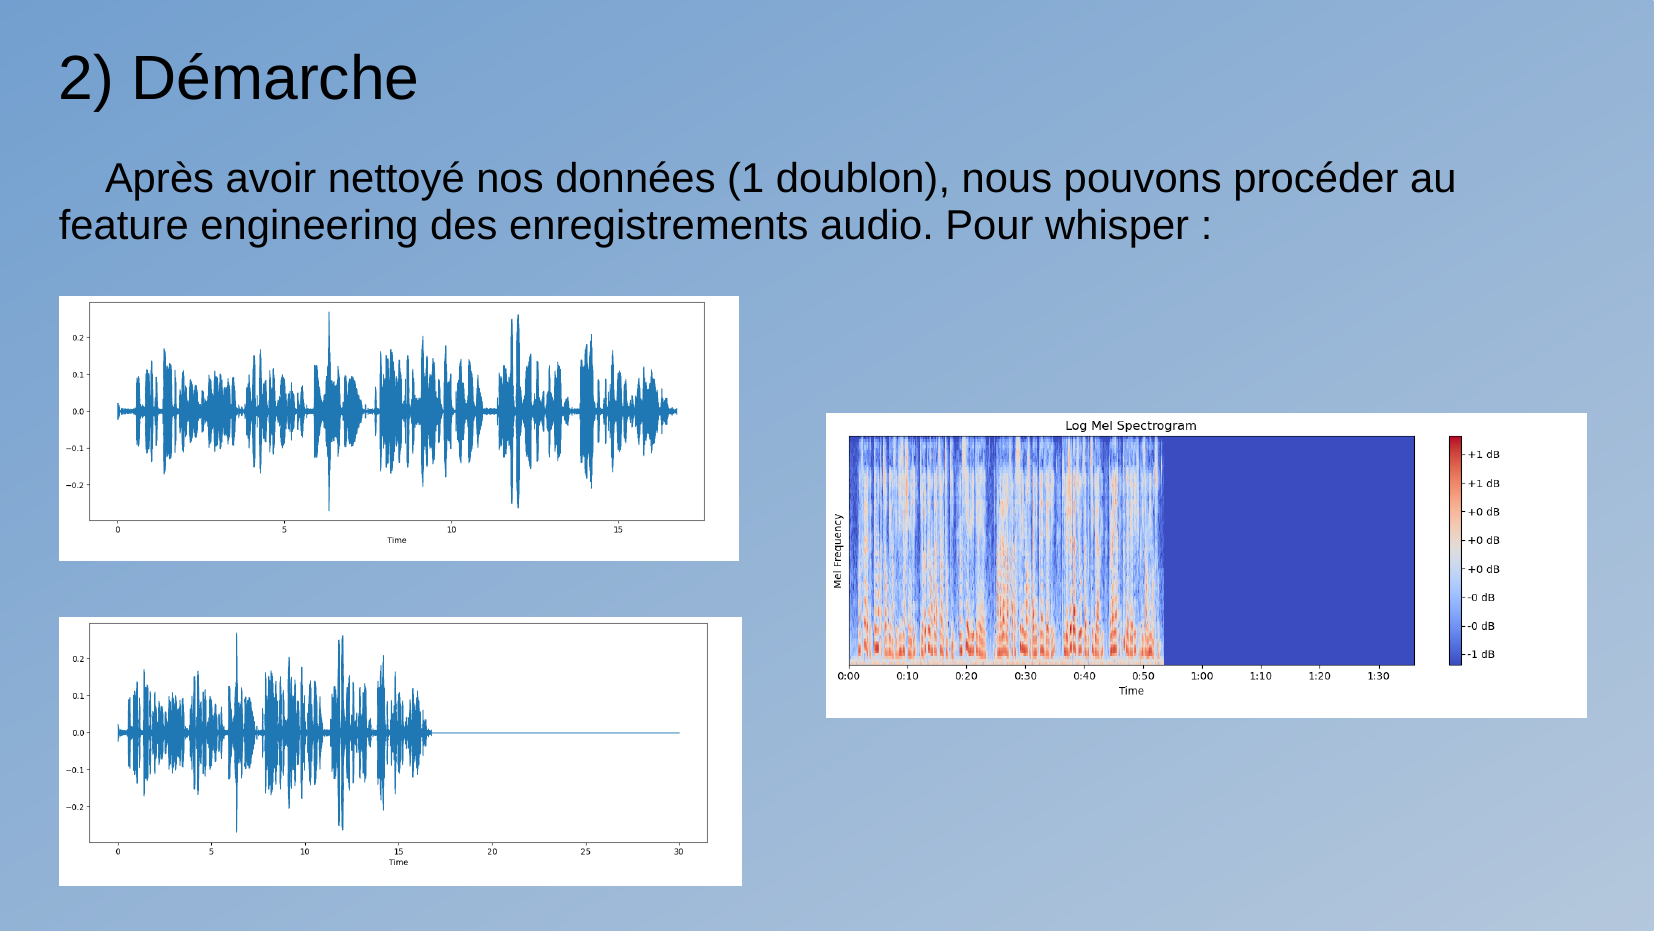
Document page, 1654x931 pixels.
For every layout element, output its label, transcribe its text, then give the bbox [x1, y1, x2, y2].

picture [59, 617, 742, 886]
picture [59, 296, 739, 562]
list Après avoir nettoyé nos données (1 doublon), nous pouvons procéder au feature engineering des enregistrements audio. Pour whisper : [59, 155, 1595, 289]
picture [826, 413, 1587, 718]
title 2) Démarche [59, 0, 1548, 155]
